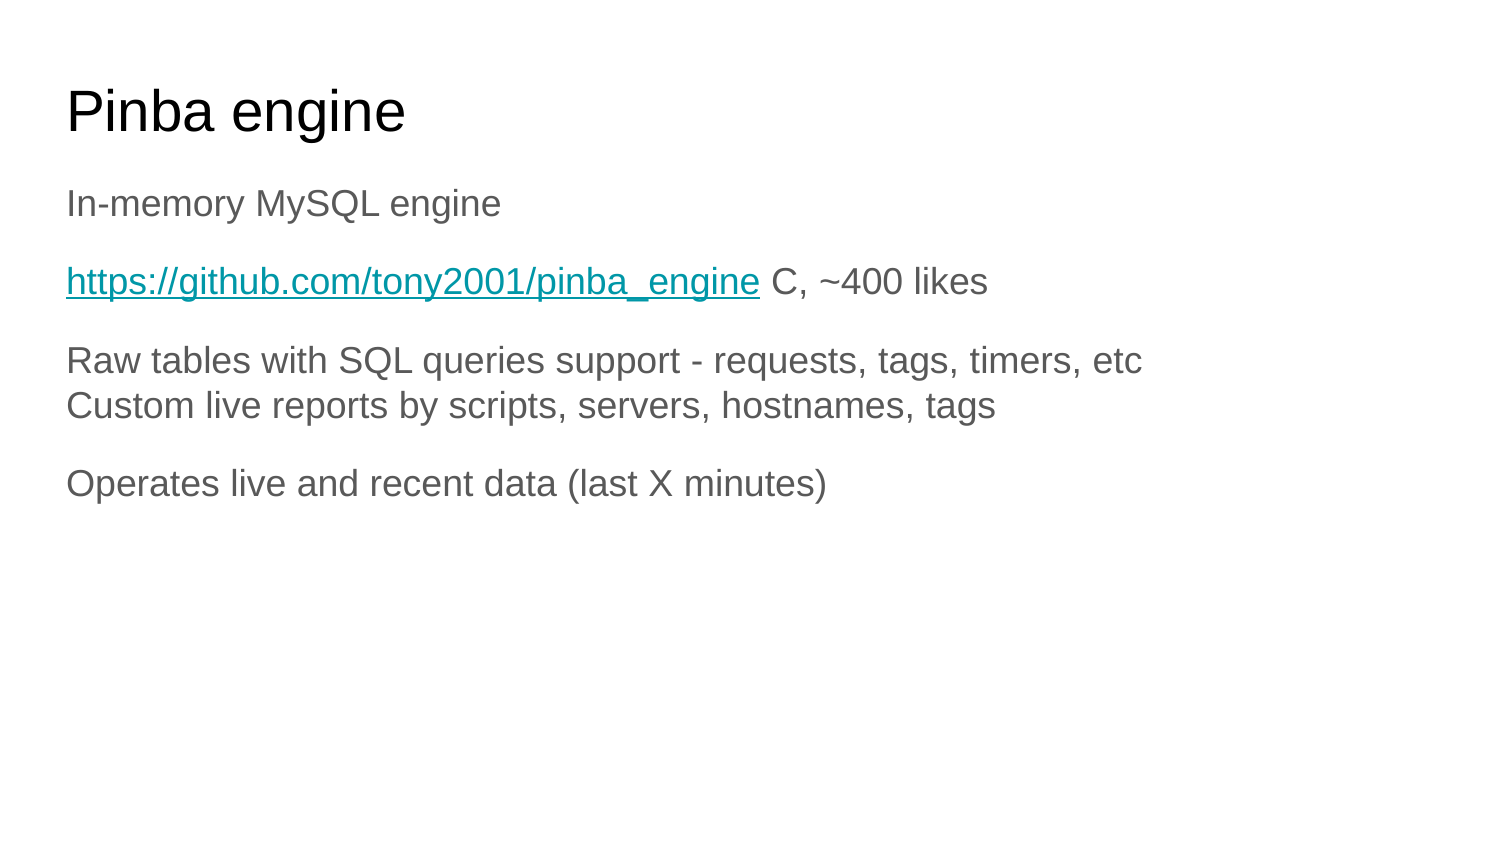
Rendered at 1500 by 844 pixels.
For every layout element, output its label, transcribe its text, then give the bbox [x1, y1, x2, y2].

title Pinba engine [51, 48, 1449, 142]
list In-memory MySQL engine https://github.com/tony2001/pinba_engine C, ~400 likes Raw tables with SQL queries support - requests, tags, timers, etc Custom live reports by scripts, servers, hostnames, tags Operates live and recent data (last X minutes) [51, 164, 1449, 829]
